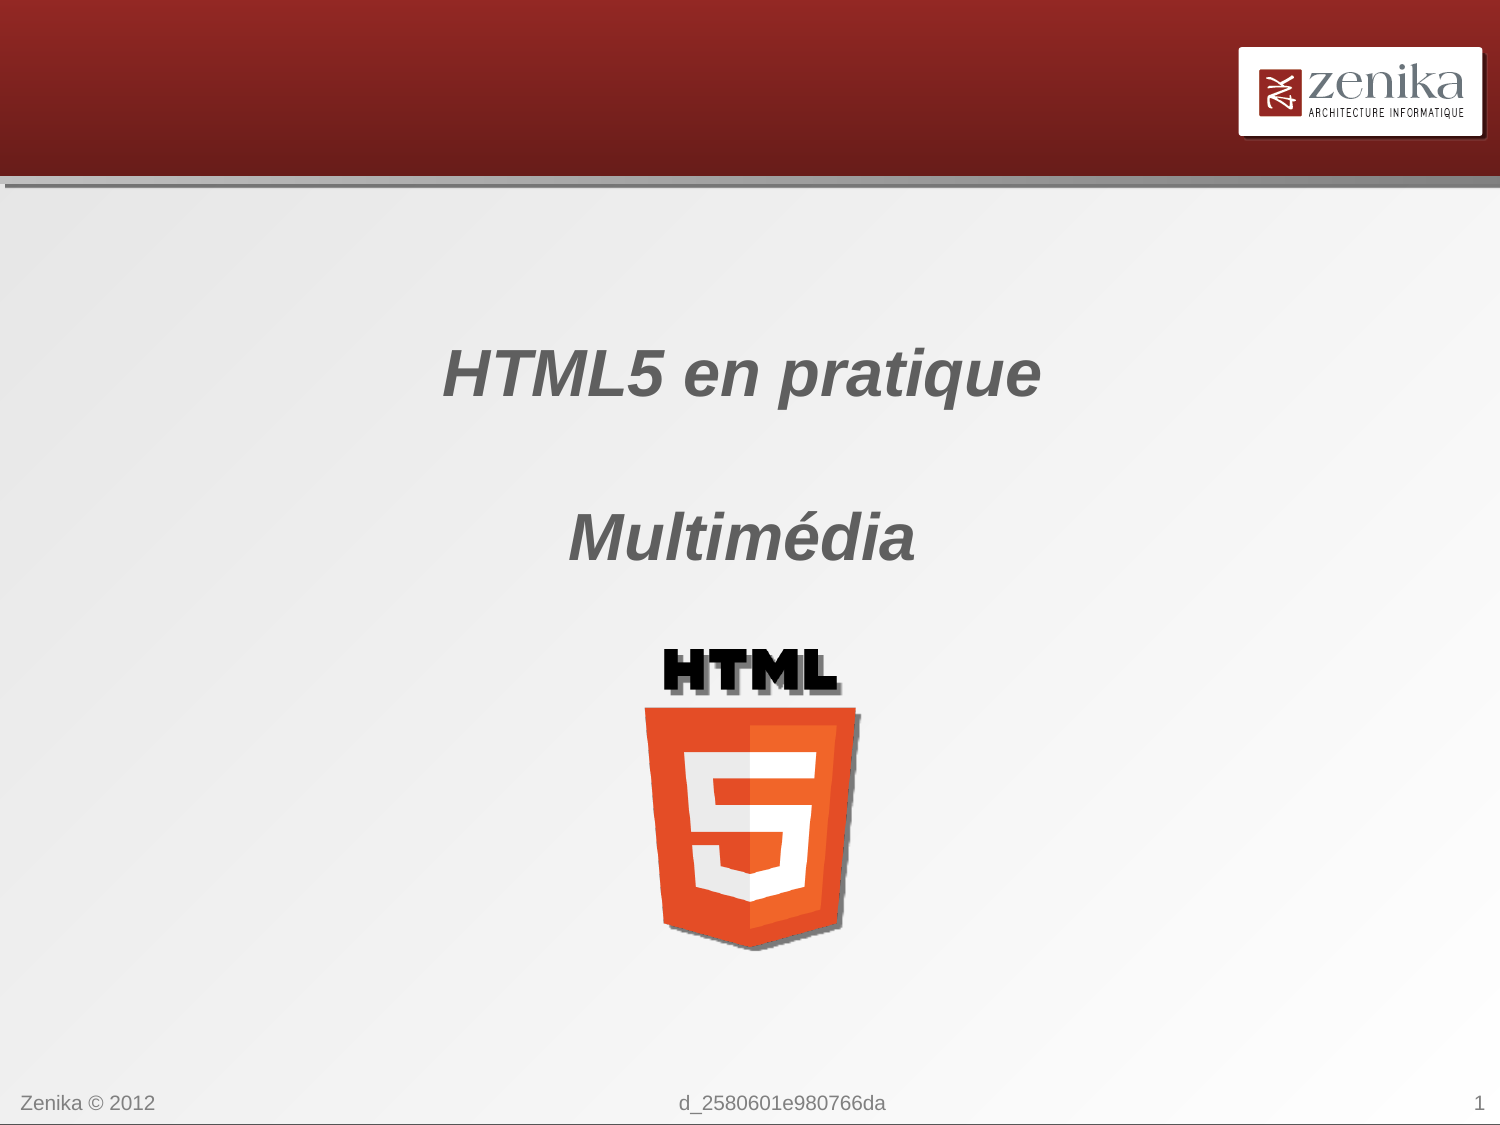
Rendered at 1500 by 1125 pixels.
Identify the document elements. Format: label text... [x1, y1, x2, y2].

picture [601, 649, 899, 947]
text_box HTML5 en pratique Multimédia [50, 249, 1435, 1079]
picture [1257, 58, 1464, 125]
